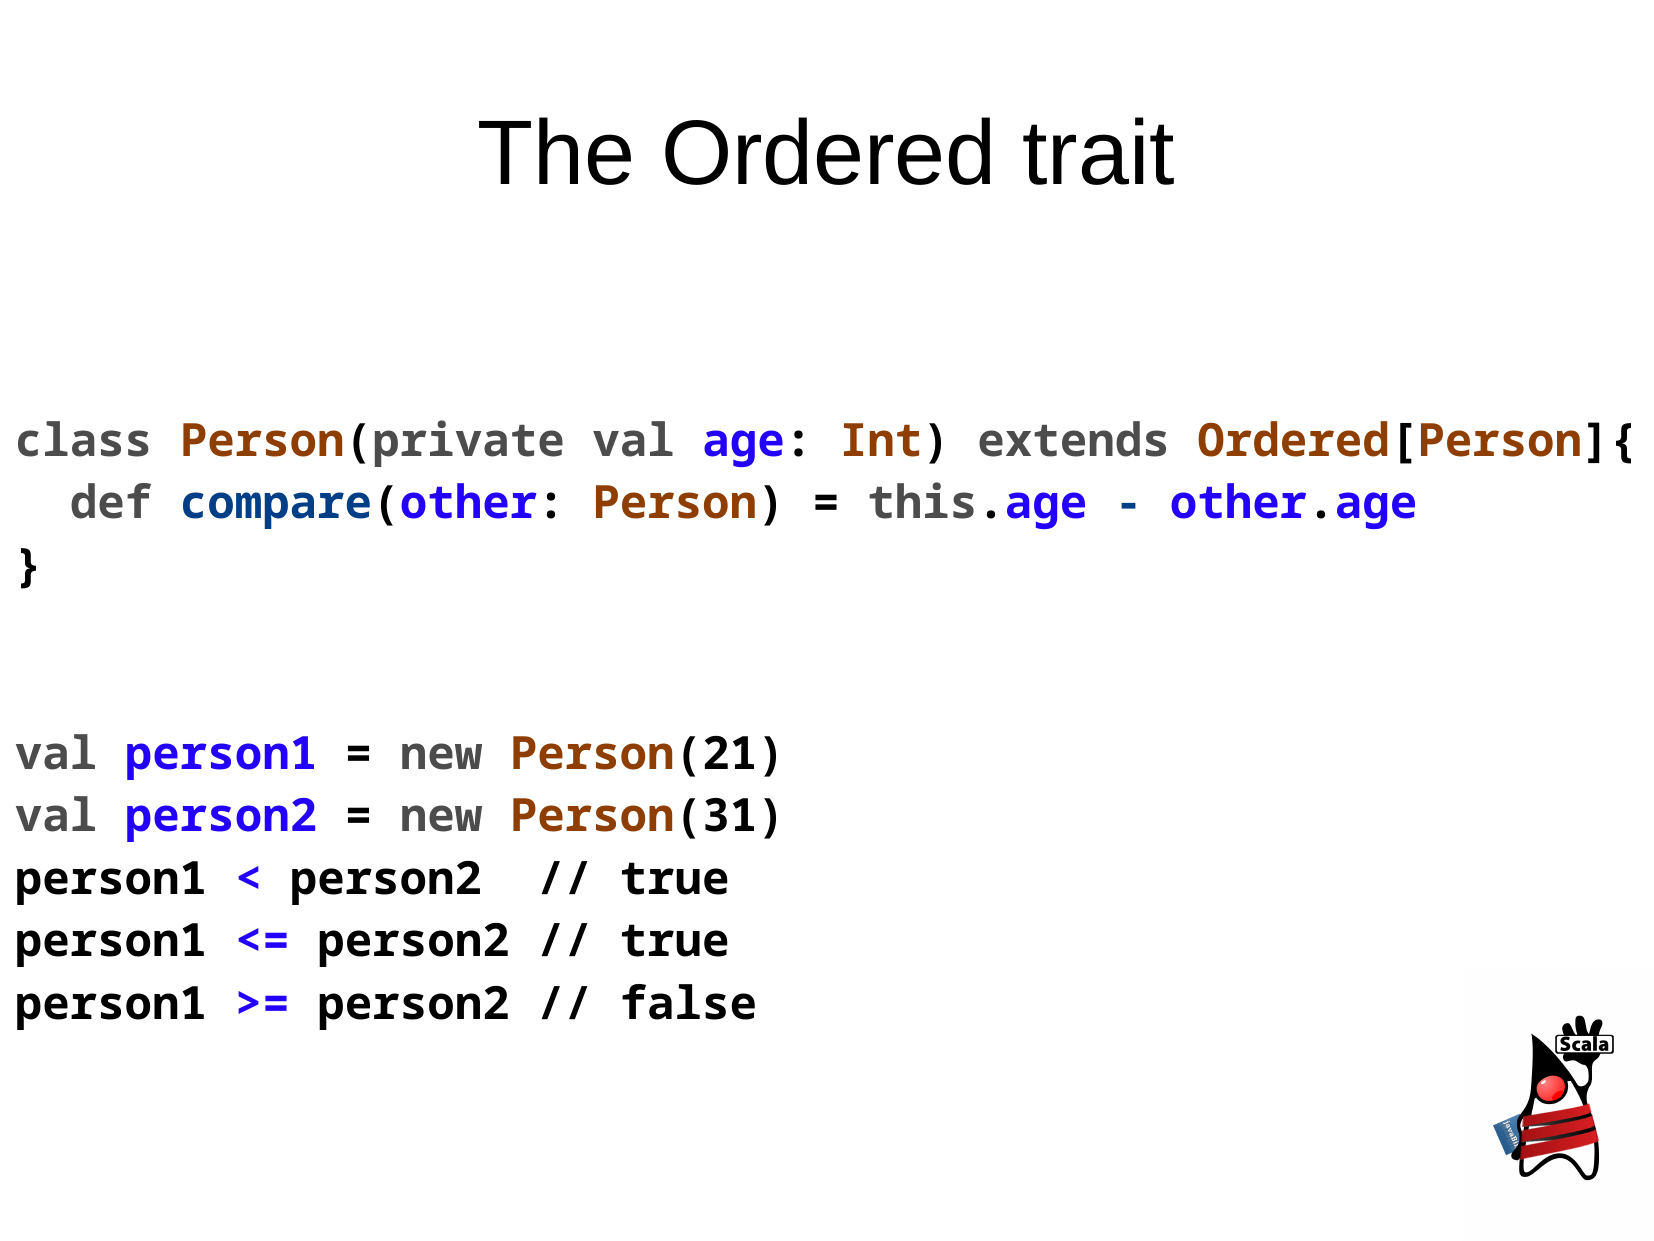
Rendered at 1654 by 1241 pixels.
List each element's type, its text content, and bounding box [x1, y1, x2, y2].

title The Ordered trait [82, 49, 1571, 257]
text_box class Person(private val age: Int) extends Ordered[Person]{ def compare(other: Person) = this.age - other.age } val person1 = new Person(21) val person2 = new Person(31) person1 < person2 // true person1 <= person2 // true person1 >= person2 // false [0, 337, 1654, 922]
picture [1462, 969, 1654, 1241]
